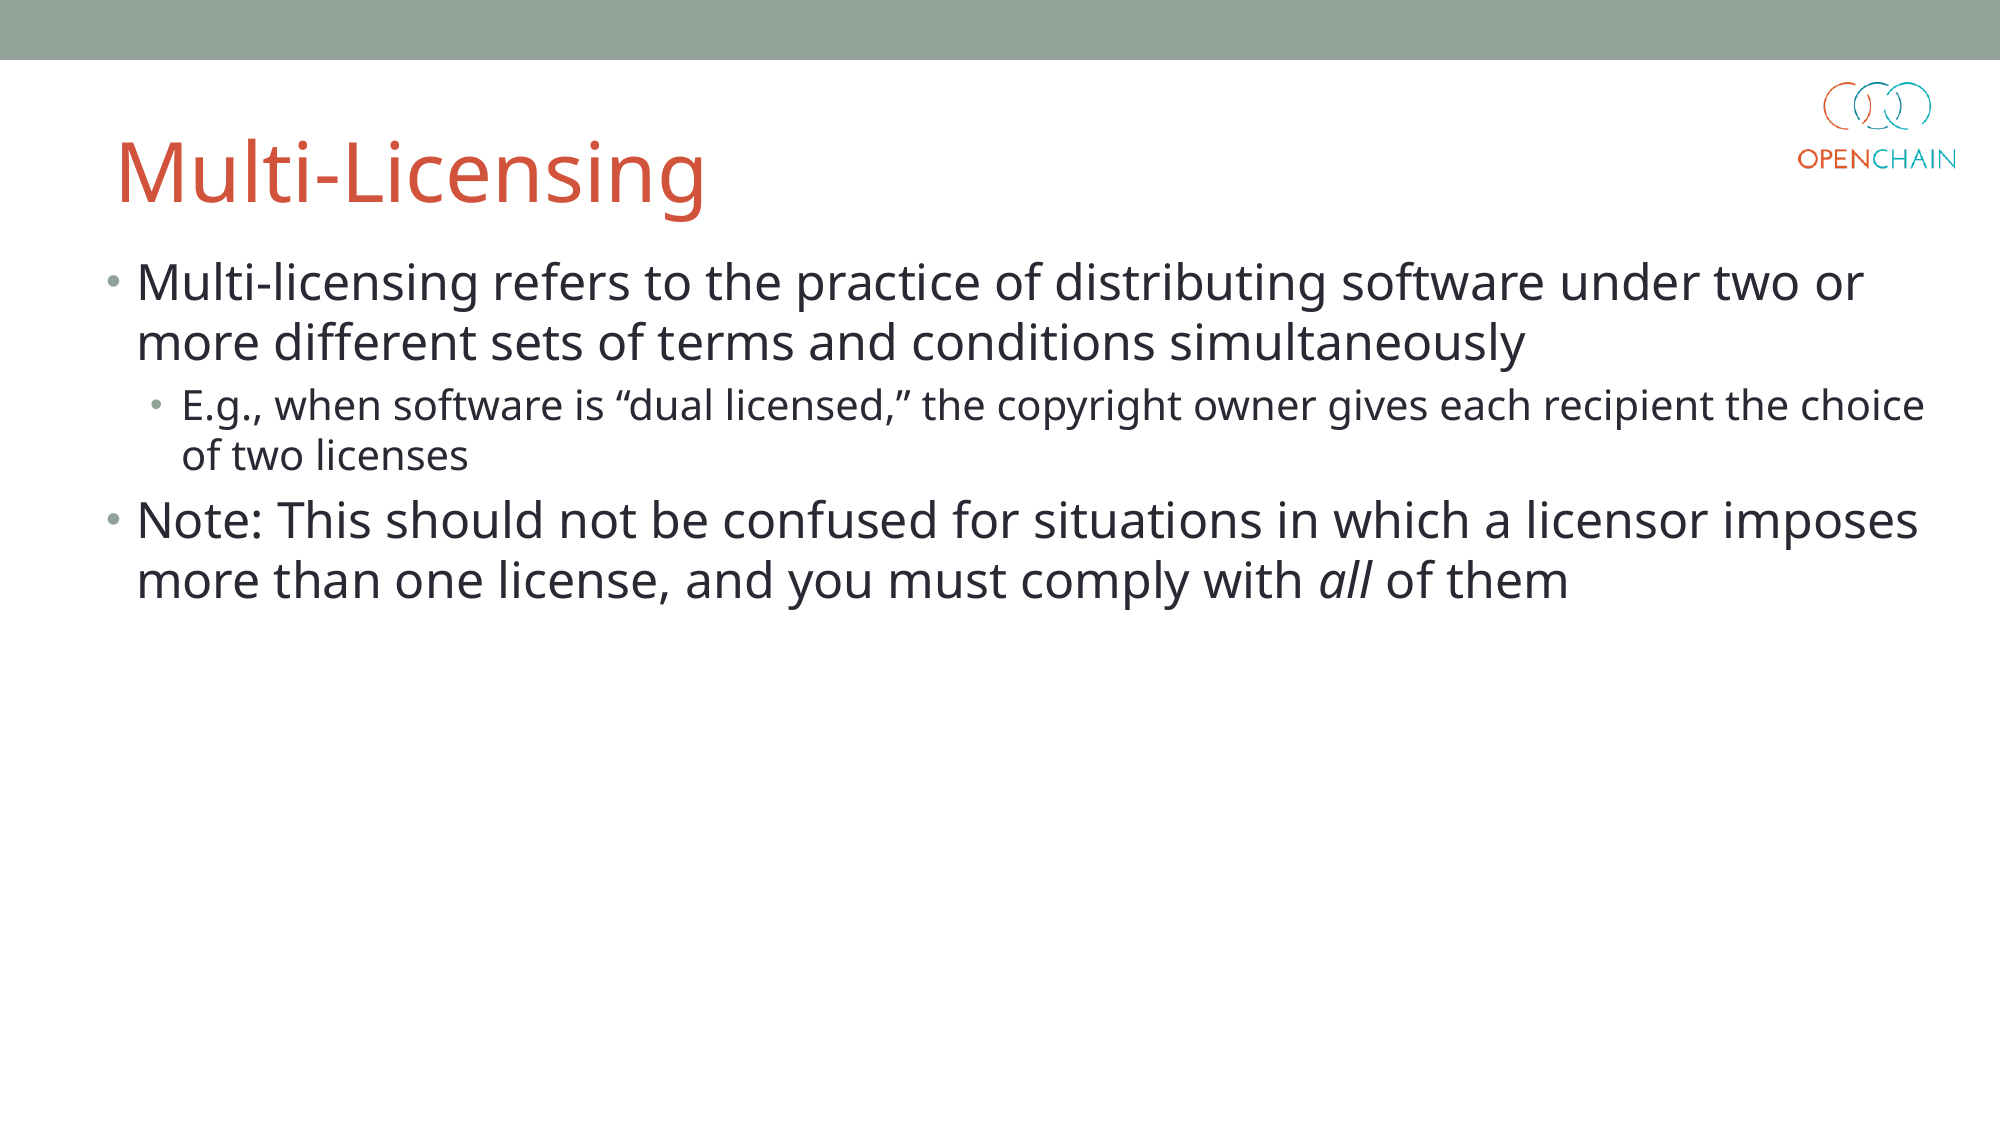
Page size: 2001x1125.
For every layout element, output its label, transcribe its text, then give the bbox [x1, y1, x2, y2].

picture [1798, 82, 1955, 169]
text_box Multi-licensing refers to the practice of distributing software under two or more different sets of terms and conditions simultaneously E.g., when software is “dual licensed,” the copyright owner gives each recipient the choice of two licenses Note: This should not be confused for situations in which a licensor imposes more than one license, and you must comply with all of them [91, 243, 1970, 1086]
text_box Multi-Licensing [99, 87, 1900, 243]
